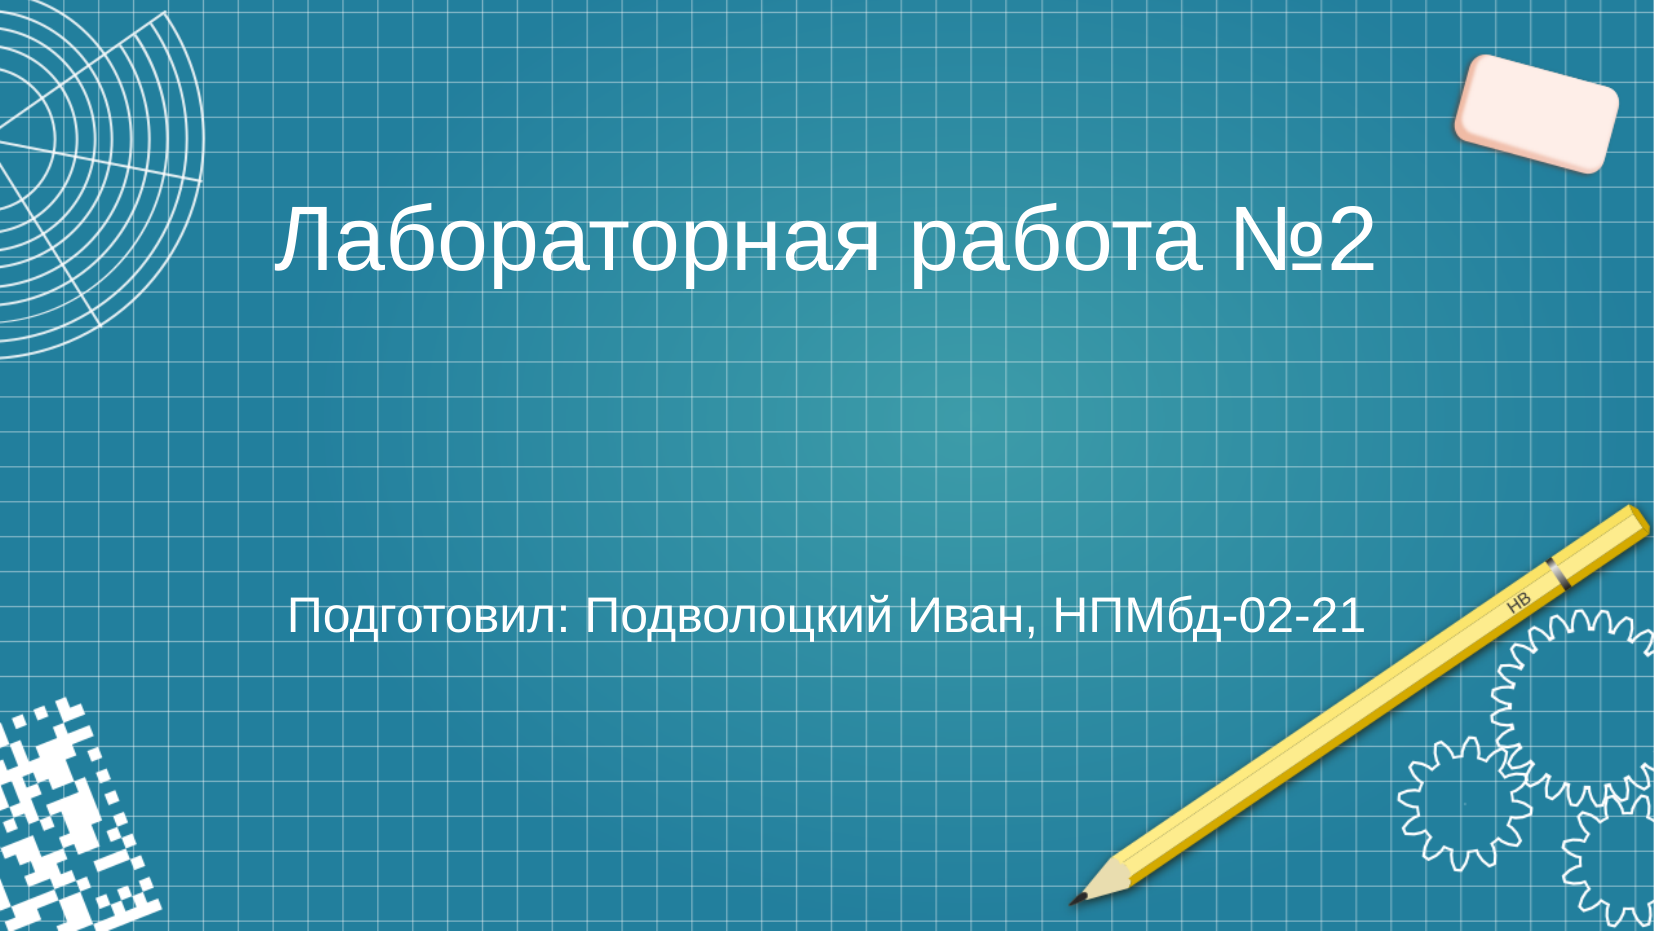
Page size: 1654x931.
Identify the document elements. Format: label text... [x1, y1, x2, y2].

picture [0, 0, 1654, 931]
subtitle Подготовил: Подволоцкий Иван, НПМбд-02-21 [82, 389, 1571, 842]
title Лабораторная работа №2 [82, 132, 1571, 346]
